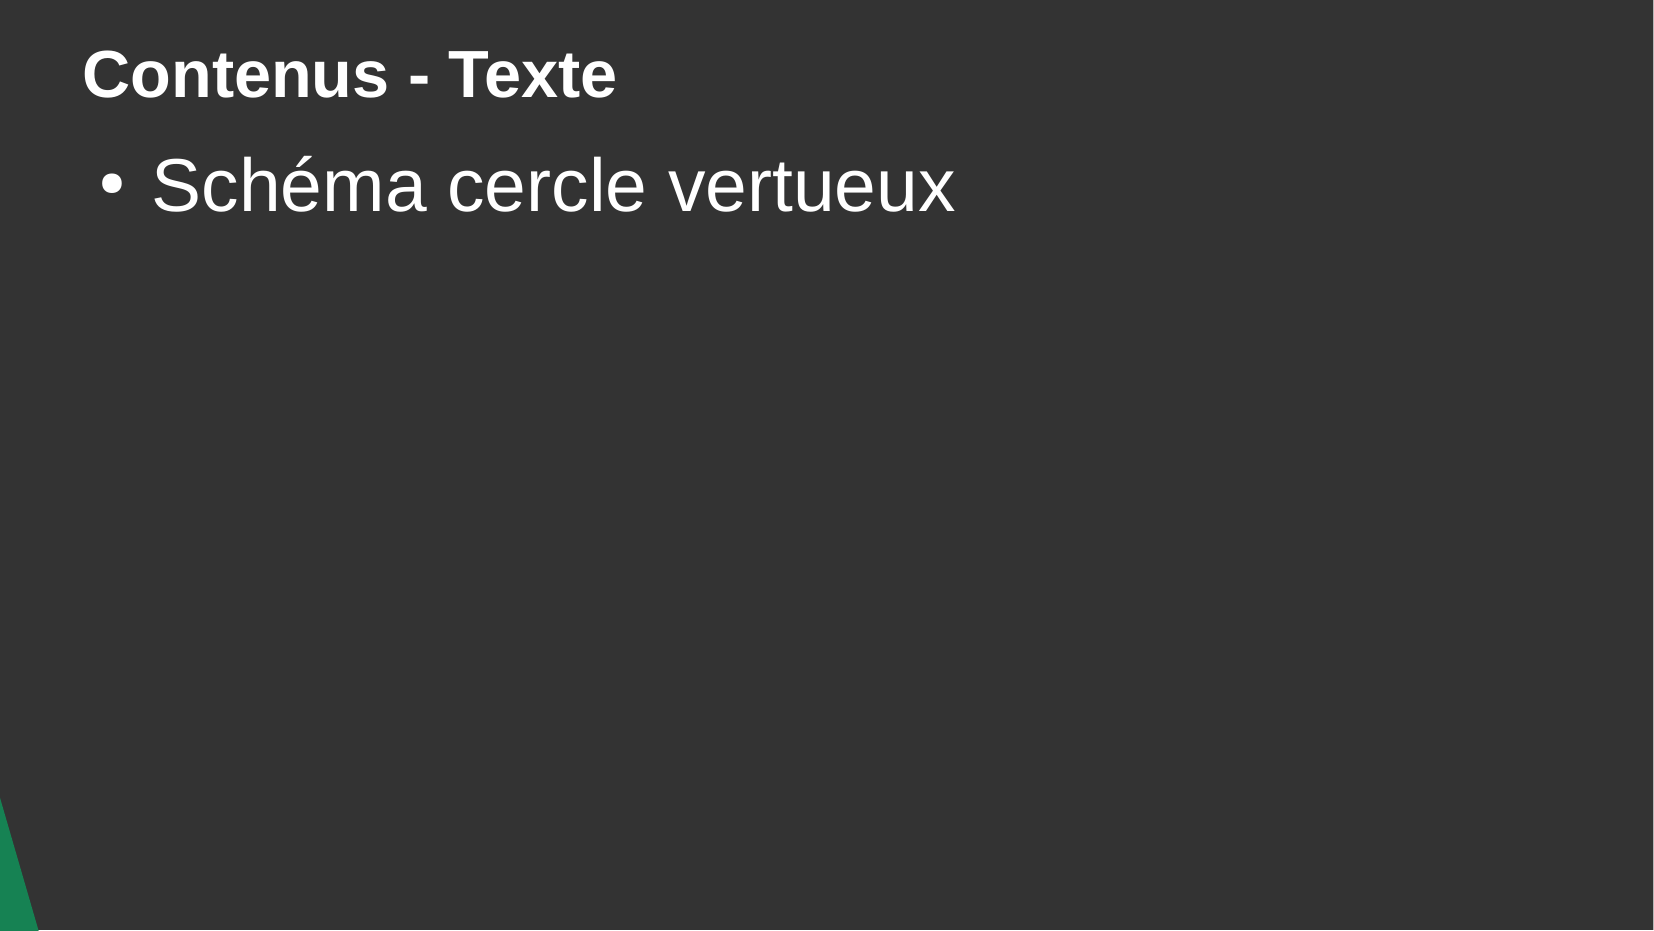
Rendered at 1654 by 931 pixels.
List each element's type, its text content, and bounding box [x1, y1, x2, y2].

text_box [0, 797, 39, 931]
list Schéma cercle vertueux [80, 143, 1630, 764]
title Contenus - Texte [82, 36, 1654, 130]
